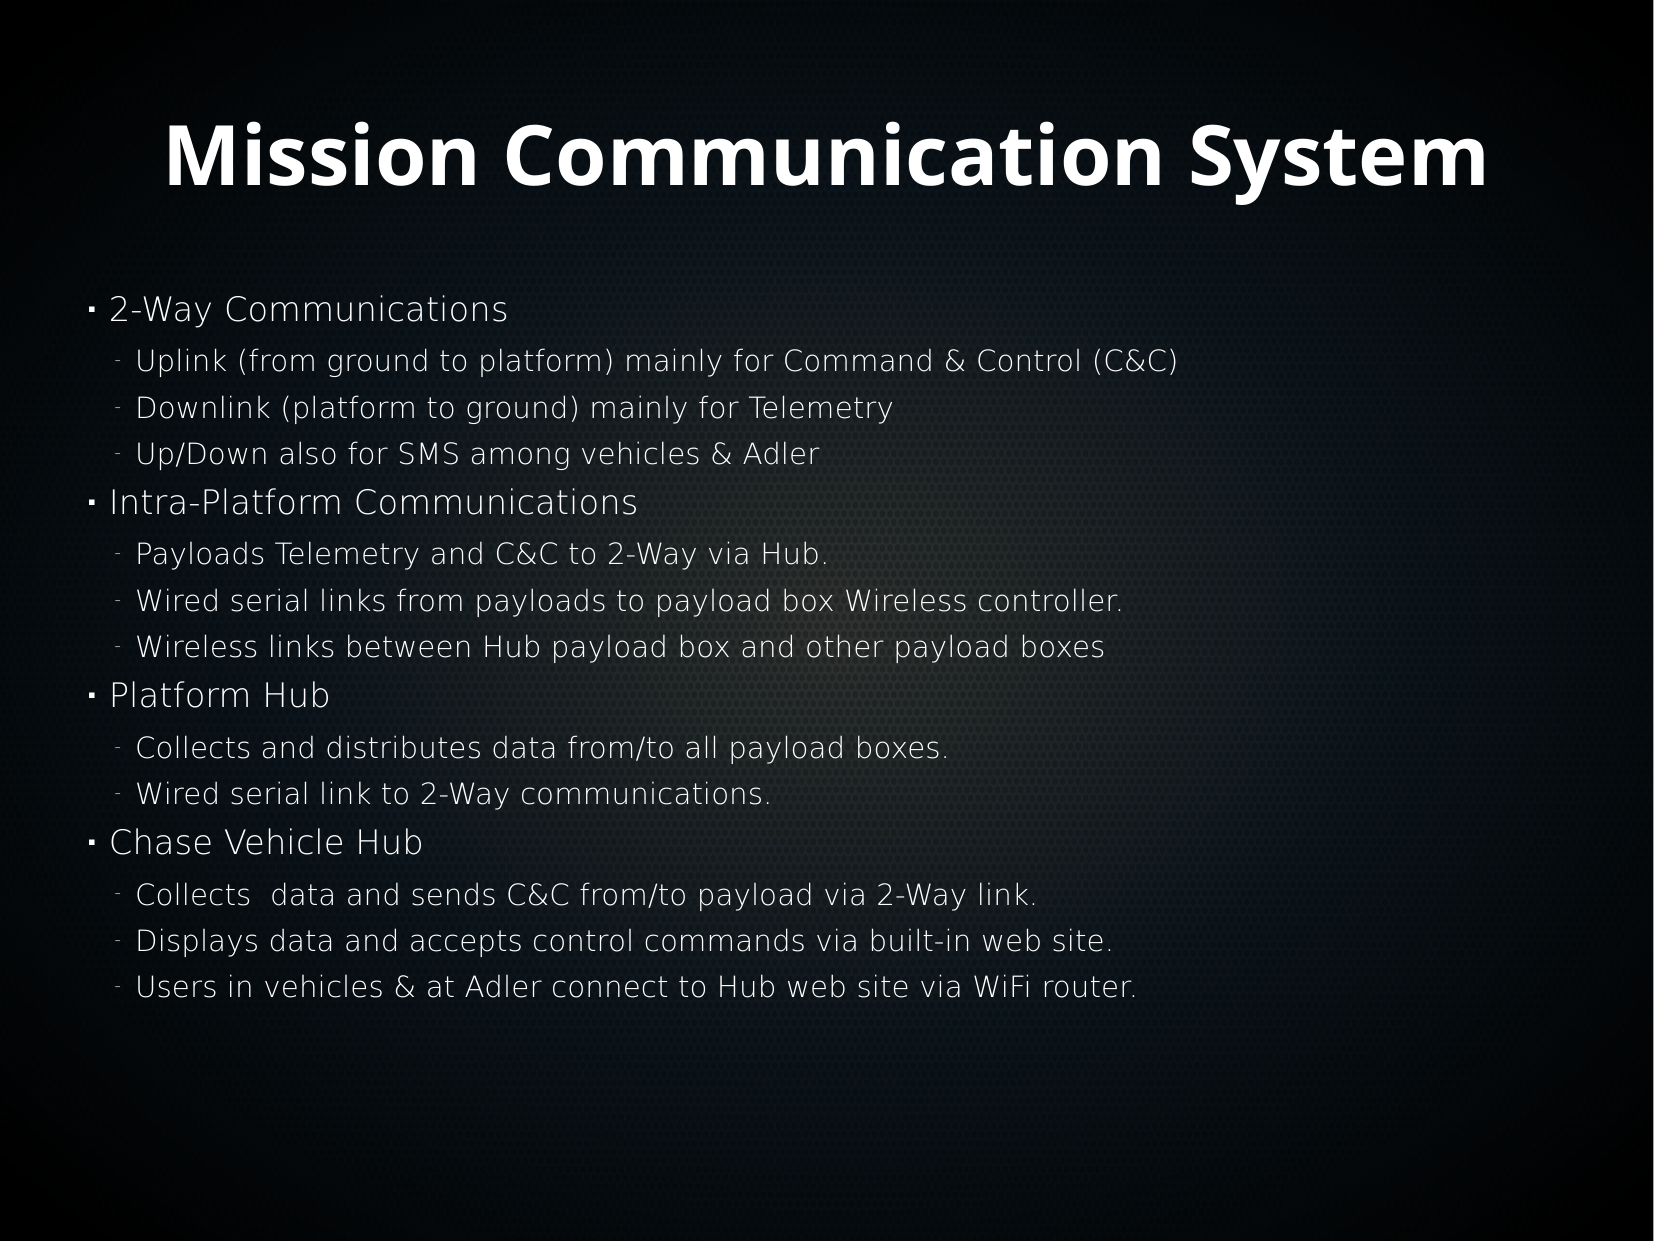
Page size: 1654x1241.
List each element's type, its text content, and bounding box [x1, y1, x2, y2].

picture [0, 0, 1654, 1241]
list 2-Way Communications Uplink (from ground to platform) mainly for Command & Control (C&C) Downlink (platform to ground) mainly for Telemetry Up/Down also for SMS among vehicles & Adler Intra-Platform Communications Payloads Telemetry and C&C to 2-Way via Hub. Wired serial links from payloads to payload box Wireless controller. Wireless links between Hub payload box and other payload boxes Platform Hub Collects and distributes data from/to all payload boxes. Wired serial link to 2-Way communications. Chase Vehicle Hub Collects data and sends C&C from/to payload via 2-Way link. Displays data and accepts control commands via built-in web site. Users in vehicles & at Adler connect to Hub web site via WiFi router. [82, 290, 1538, 1010]
title Mission Communication System [82, 49, 1571, 257]
